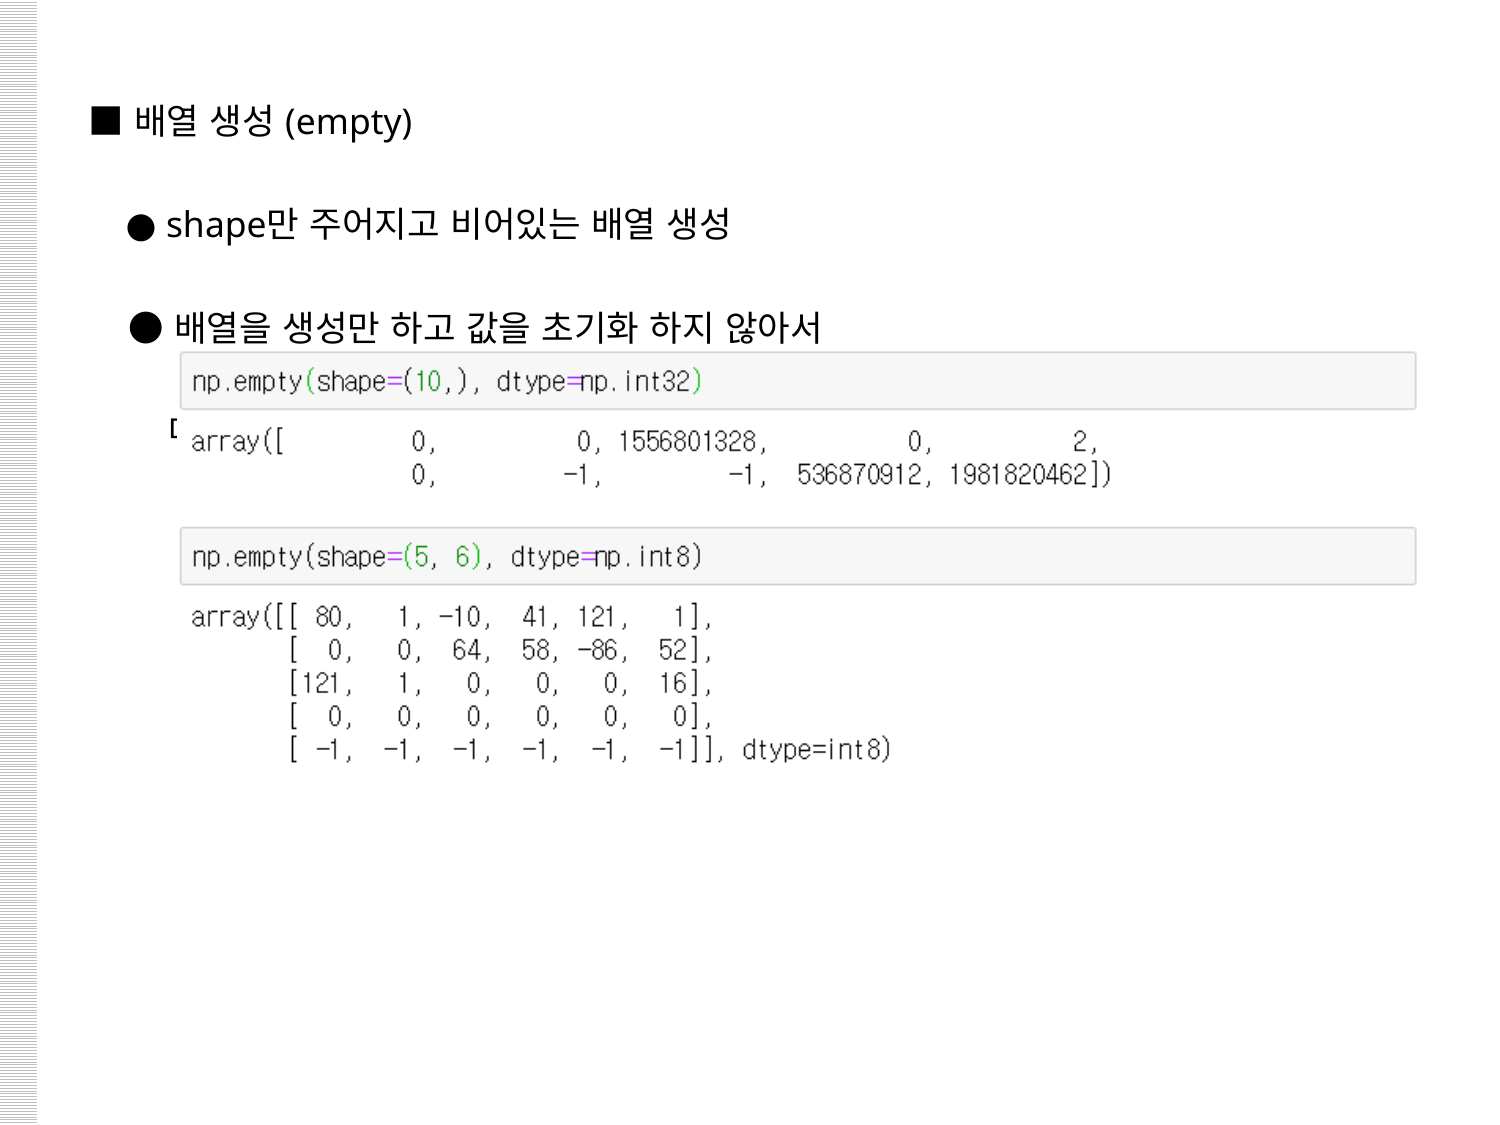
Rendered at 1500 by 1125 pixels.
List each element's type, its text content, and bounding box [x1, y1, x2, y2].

text_box ■ 배열 생성 (empty) ● shape만 주어지고 비어있는 배열 생성 ● 배열을 생성만 하고 값을 초기화 하지 않아서 메모리에 저장되어 있던 기존 값이 저장 될 수 있음 (초기값 알 수 없음) [73, 33, 1453, 990]
picture [177, 347, 1420, 780]
